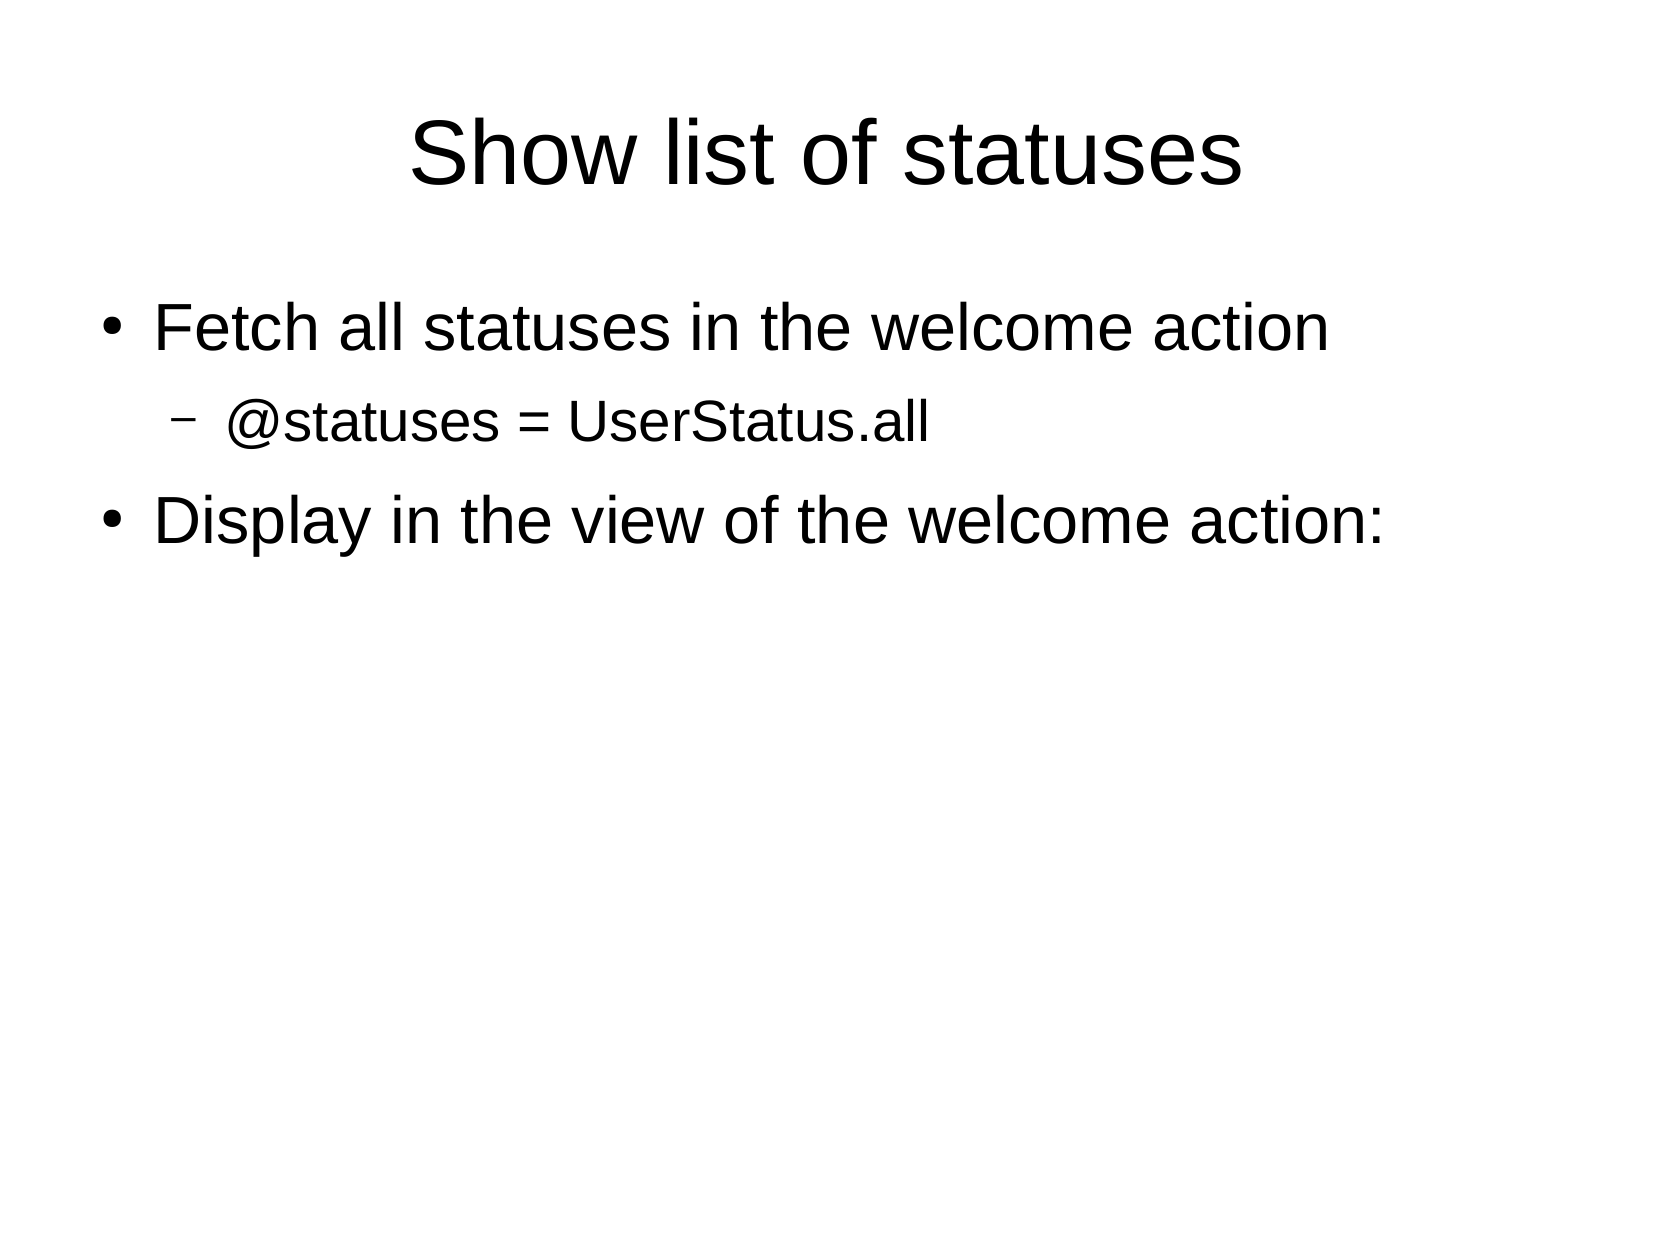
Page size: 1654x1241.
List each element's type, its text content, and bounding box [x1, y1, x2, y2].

title Show list of statuses [82, 49, 1571, 257]
list Fetch all statuses in the welcome action @statuses = UserStatus.all Display in the view of the welcome action: [82, 290, 1571, 1010]
